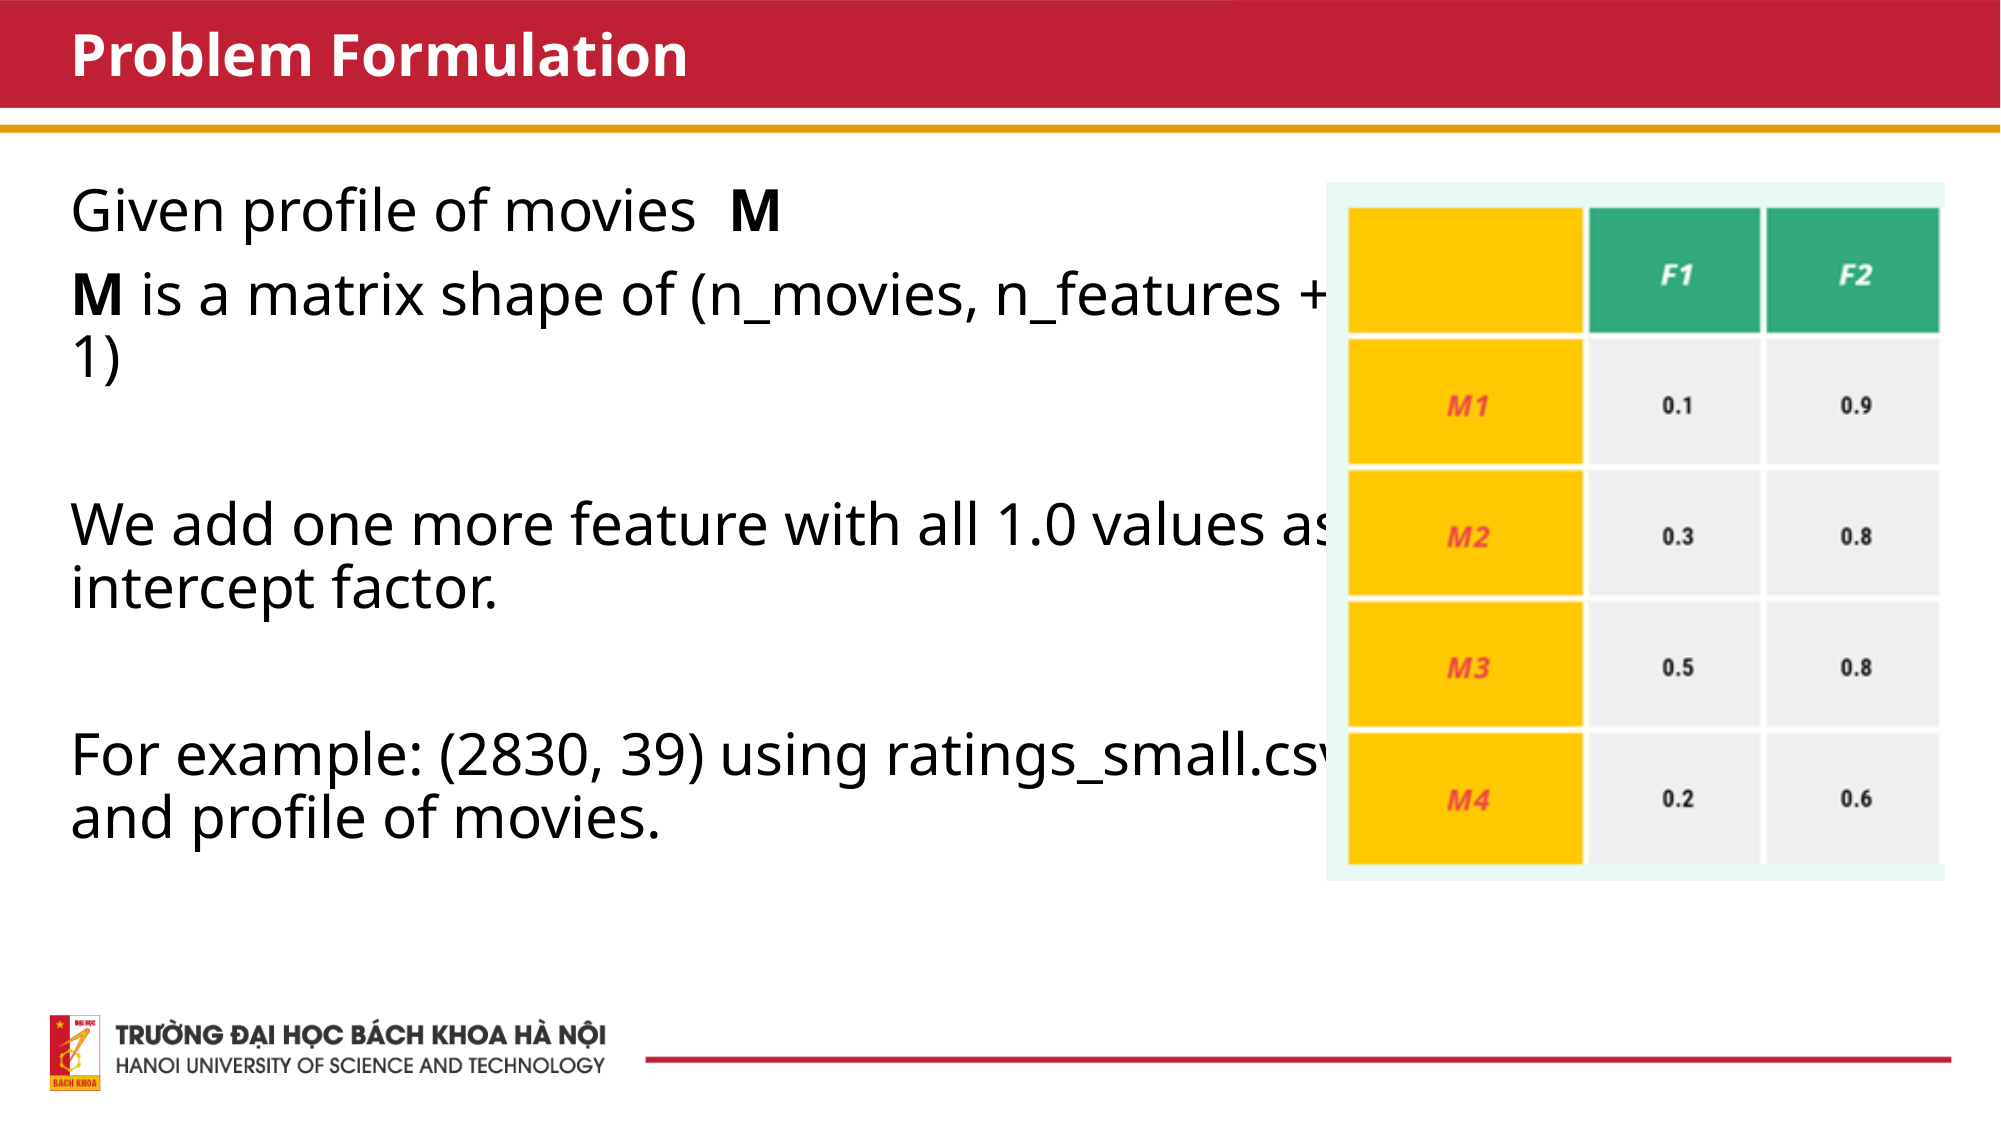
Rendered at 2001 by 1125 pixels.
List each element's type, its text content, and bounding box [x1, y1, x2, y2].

picture [1326, 182, 1945, 881]
list Given profile of movies M M is a matrix shape of (n_movies, n_features + 1) We add one more feature with all 1.0 values as intercept factor. For example: (2830, 39) using ratings_small.csv and profile of movies. [55, 173, 1375, 979]
title Problem Formulation [55, 18, 1945, 91]
